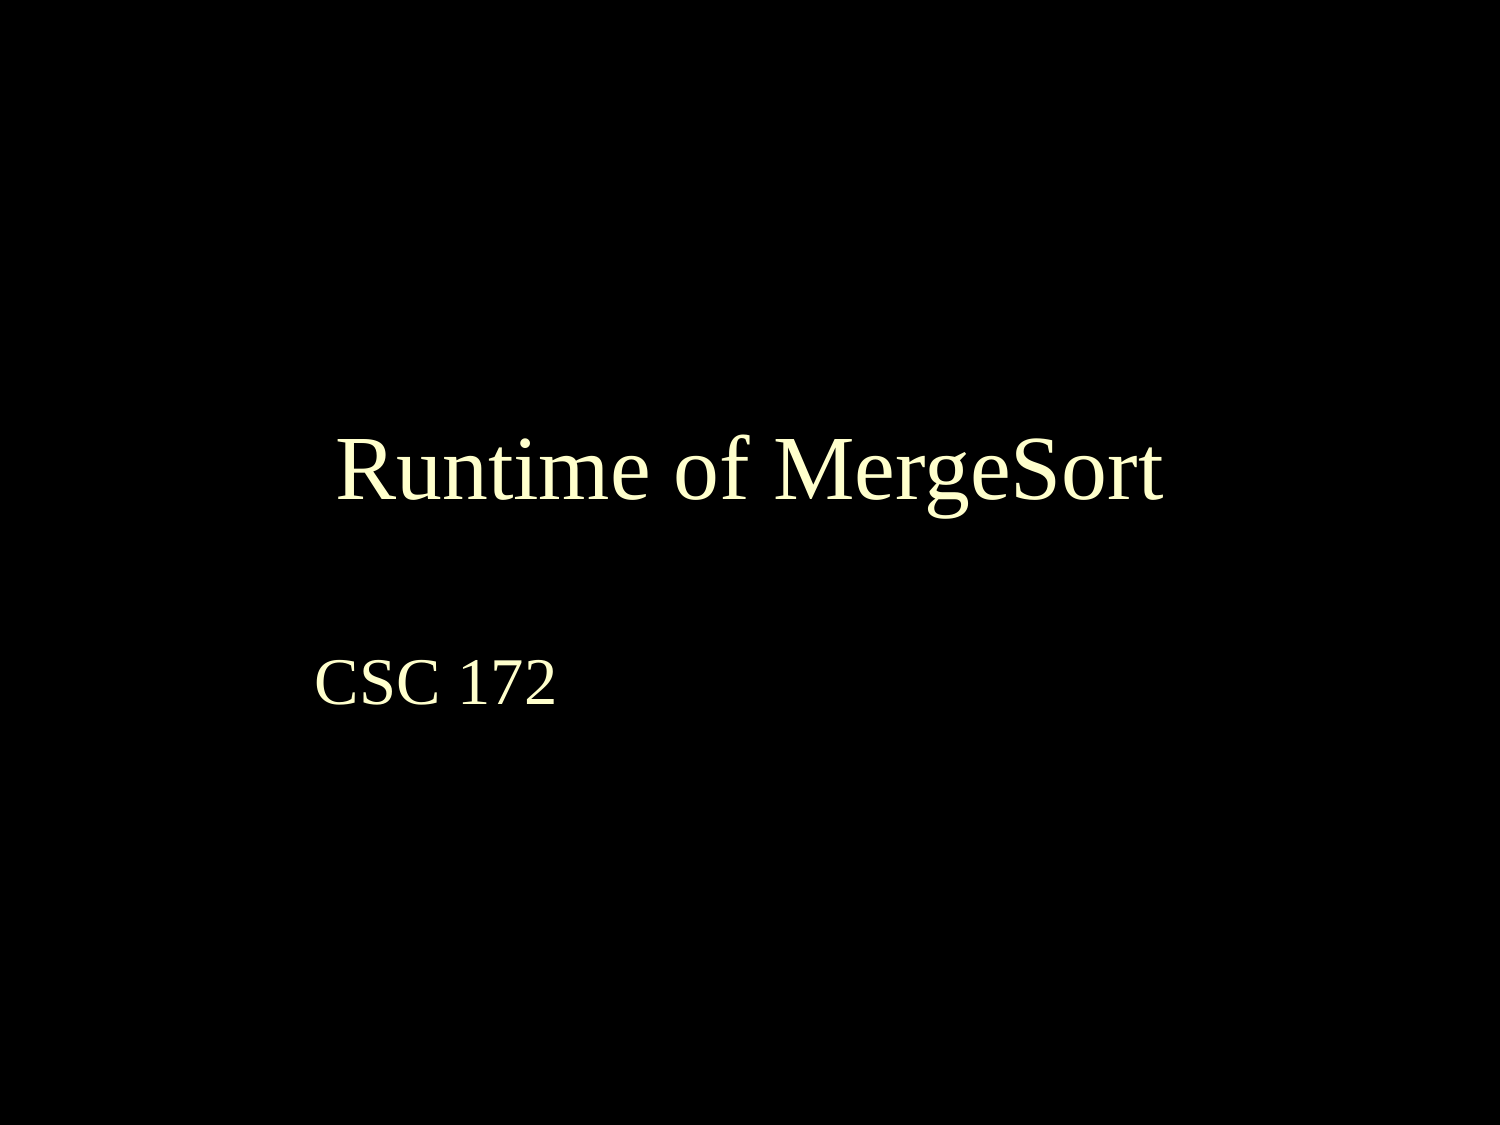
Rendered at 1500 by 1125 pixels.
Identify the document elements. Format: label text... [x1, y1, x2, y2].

subtitle CSC 172 [225, 637, 1276, 926]
title Runtime of MergeSort [112, 374, 1388, 563]
